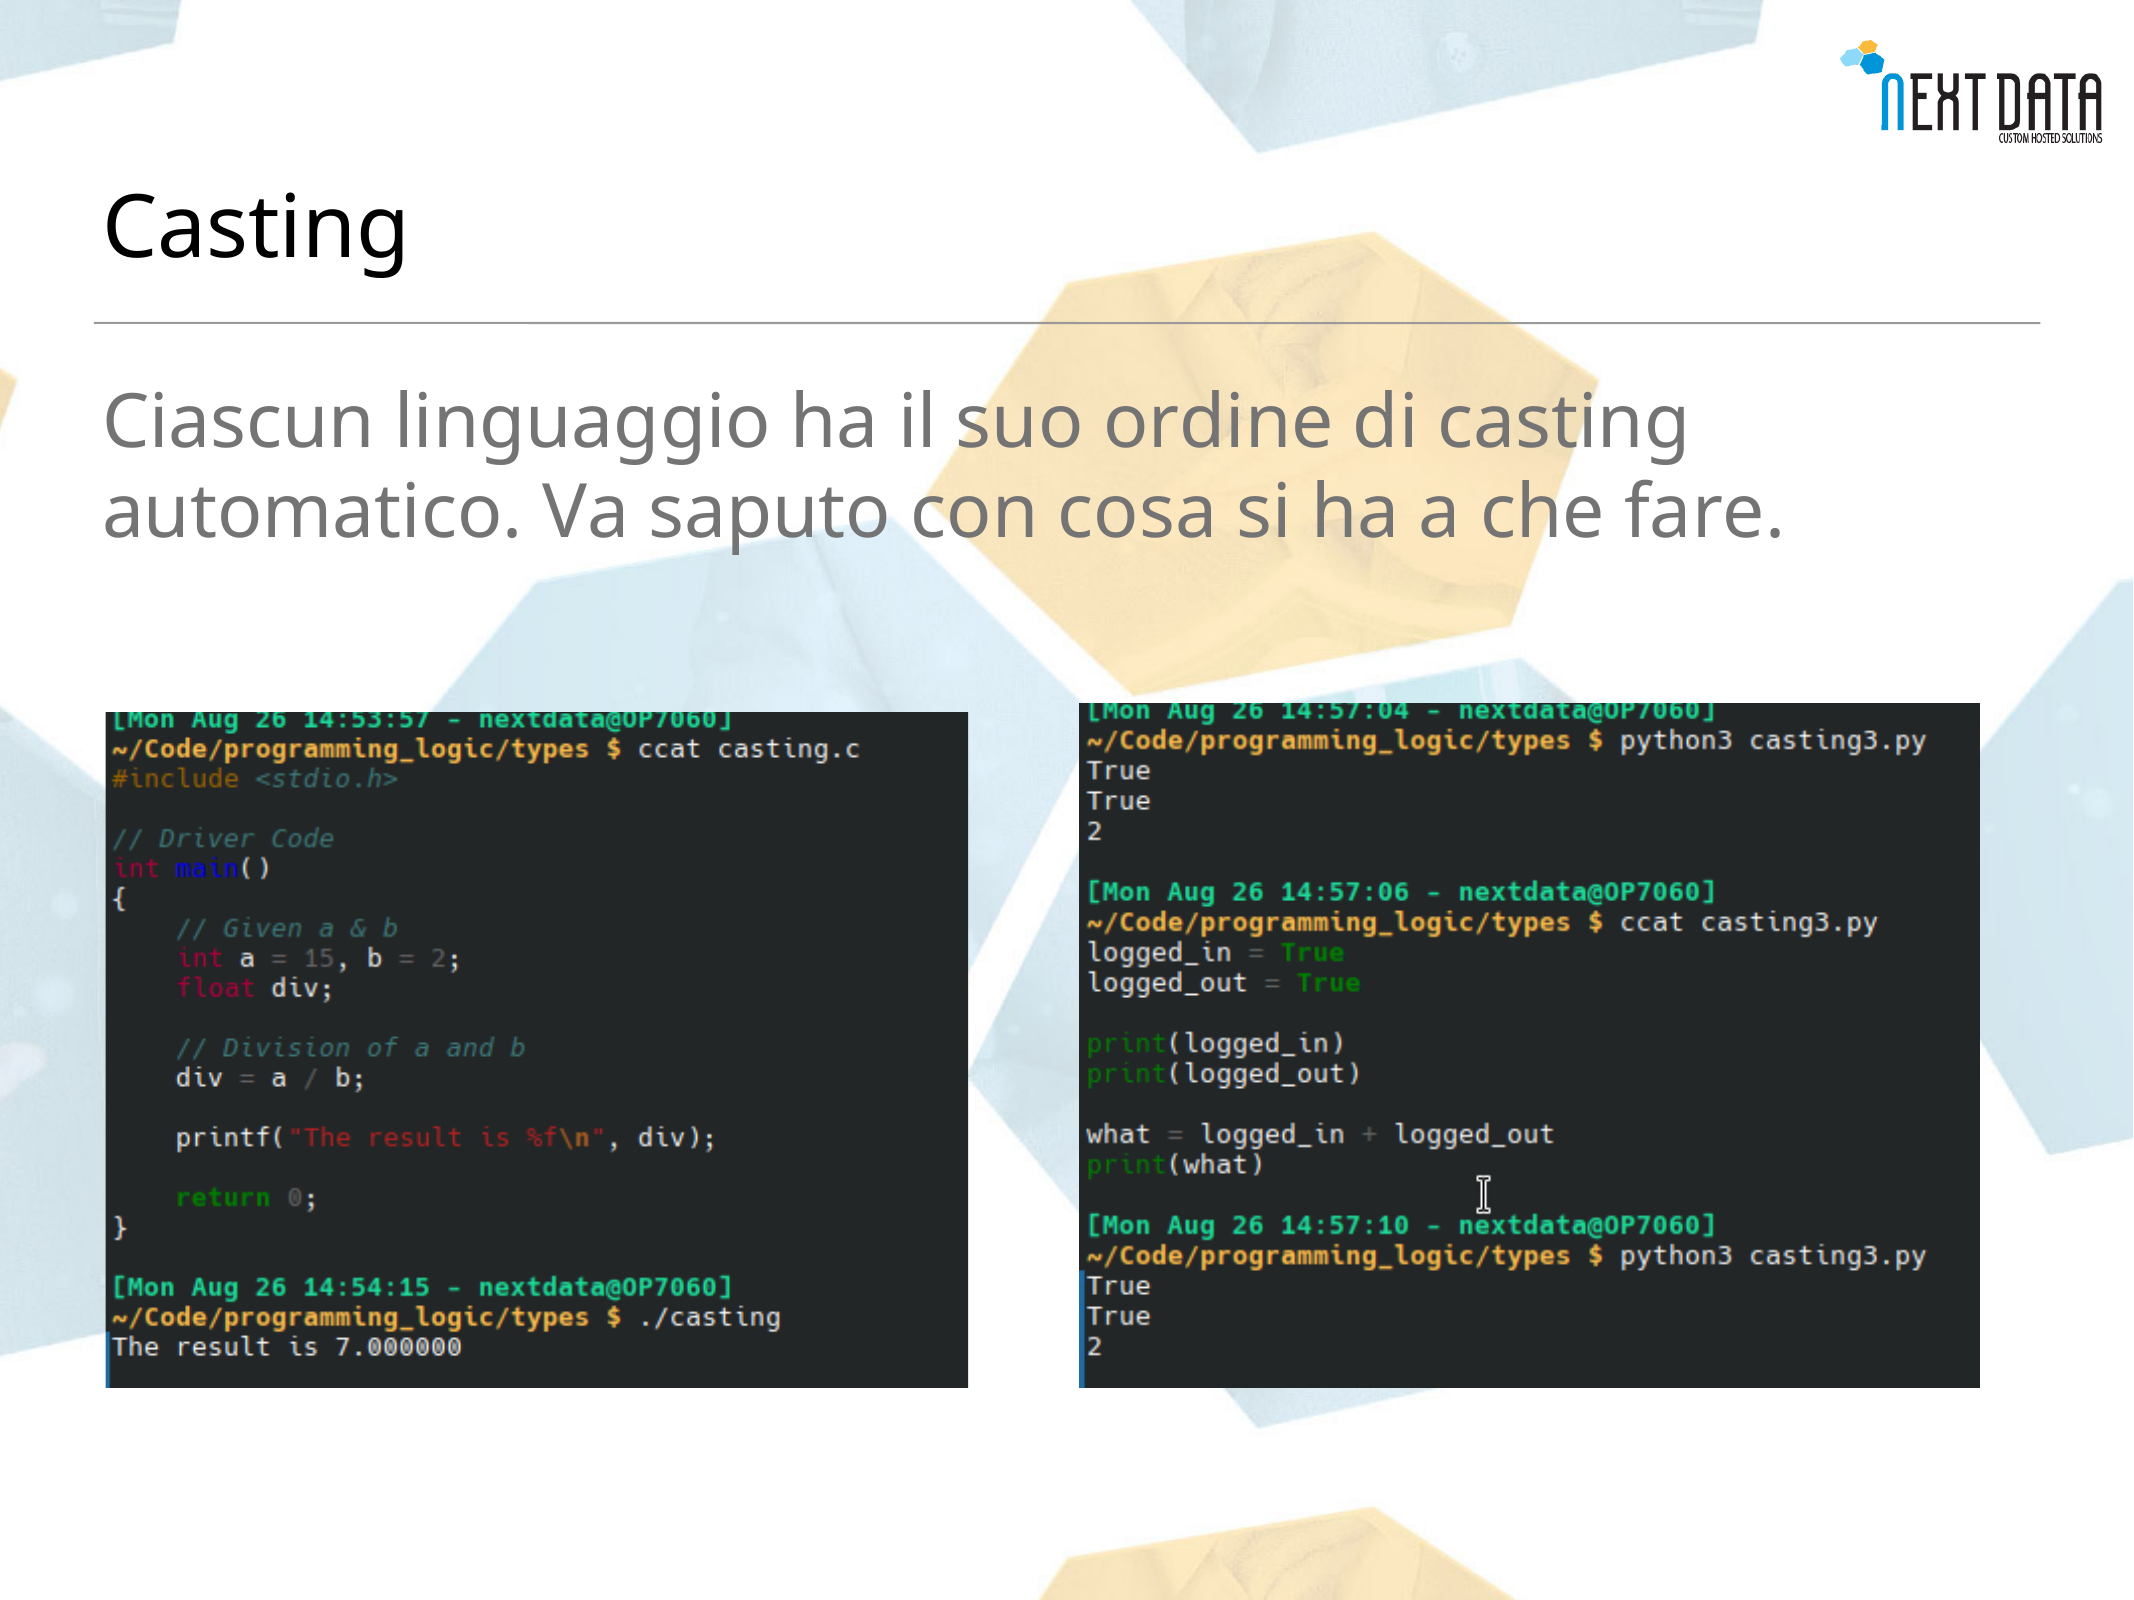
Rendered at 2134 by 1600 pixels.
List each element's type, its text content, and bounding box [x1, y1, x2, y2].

text_box Ciascun linguaggio ha il suo ordine di casting automatico. Va saputo con cosa si ha a che fare. [93, 364, 2040, 1459]
picture [0, 0, 2134, 1600]
text_box Casting [93, 54, 2040, 284]
